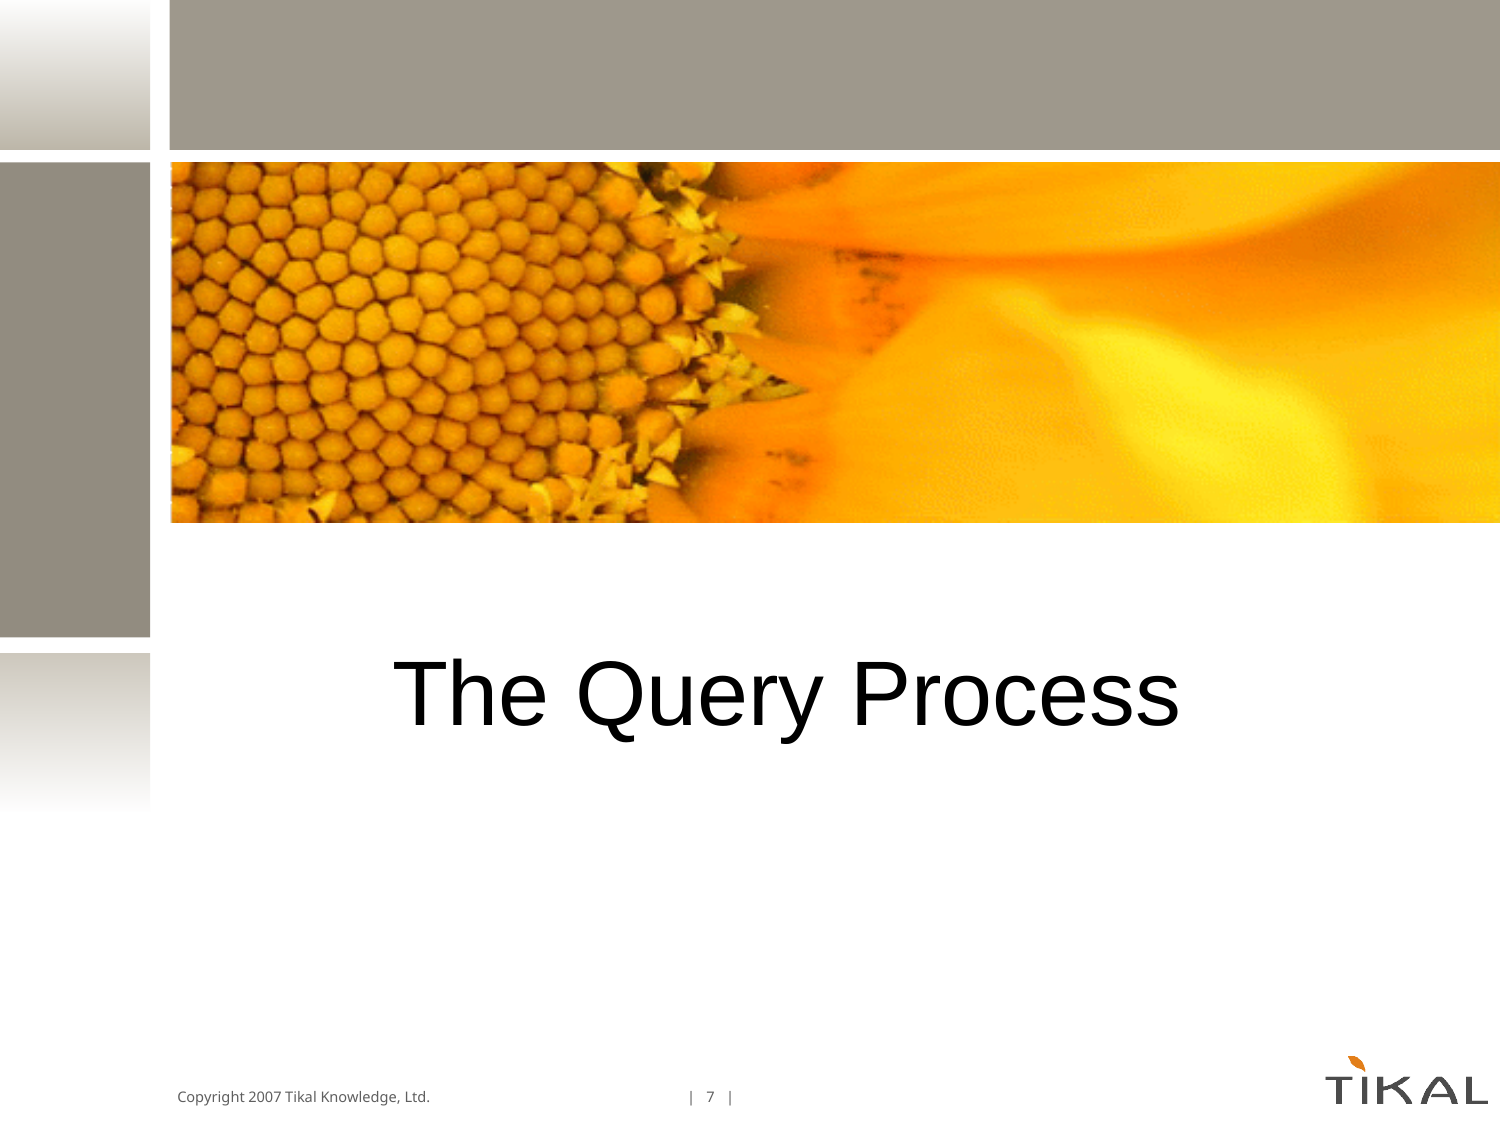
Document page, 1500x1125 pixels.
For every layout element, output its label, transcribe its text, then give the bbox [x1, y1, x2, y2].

picture [170, 162, 1500, 523]
picture [1312, 1034, 1500, 1125]
title The Query Process [187, 591, 1388, 797]
